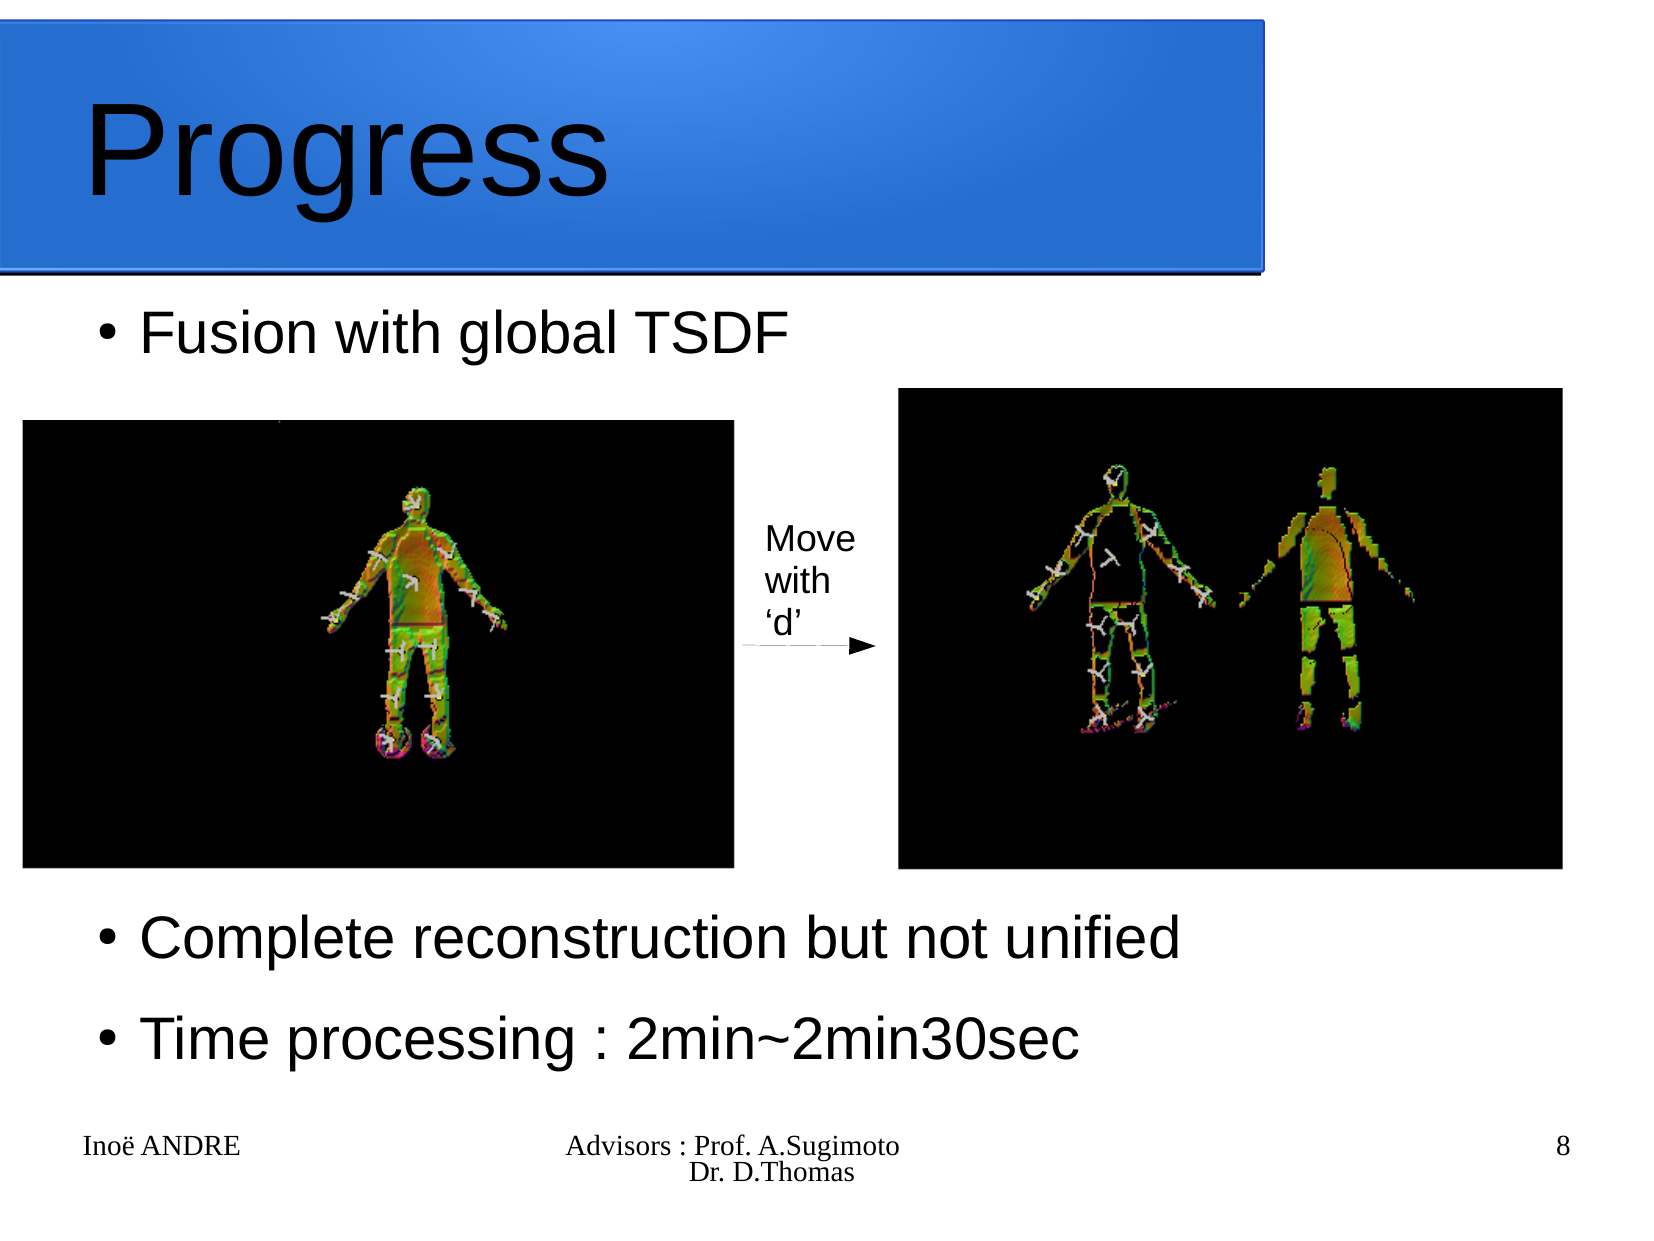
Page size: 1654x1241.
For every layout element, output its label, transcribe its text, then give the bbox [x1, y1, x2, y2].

picture [22, 420, 736, 871]
picture [897, 388, 1563, 871]
text_box Move with ‘d’ [750, 510, 876, 651]
list Fusion with global TSDF Complete reconstruction but not unified Time processing : 2min~2min30sec [82, 299, 1571, 1081]
title Progress [82, 47, 1235, 252]
